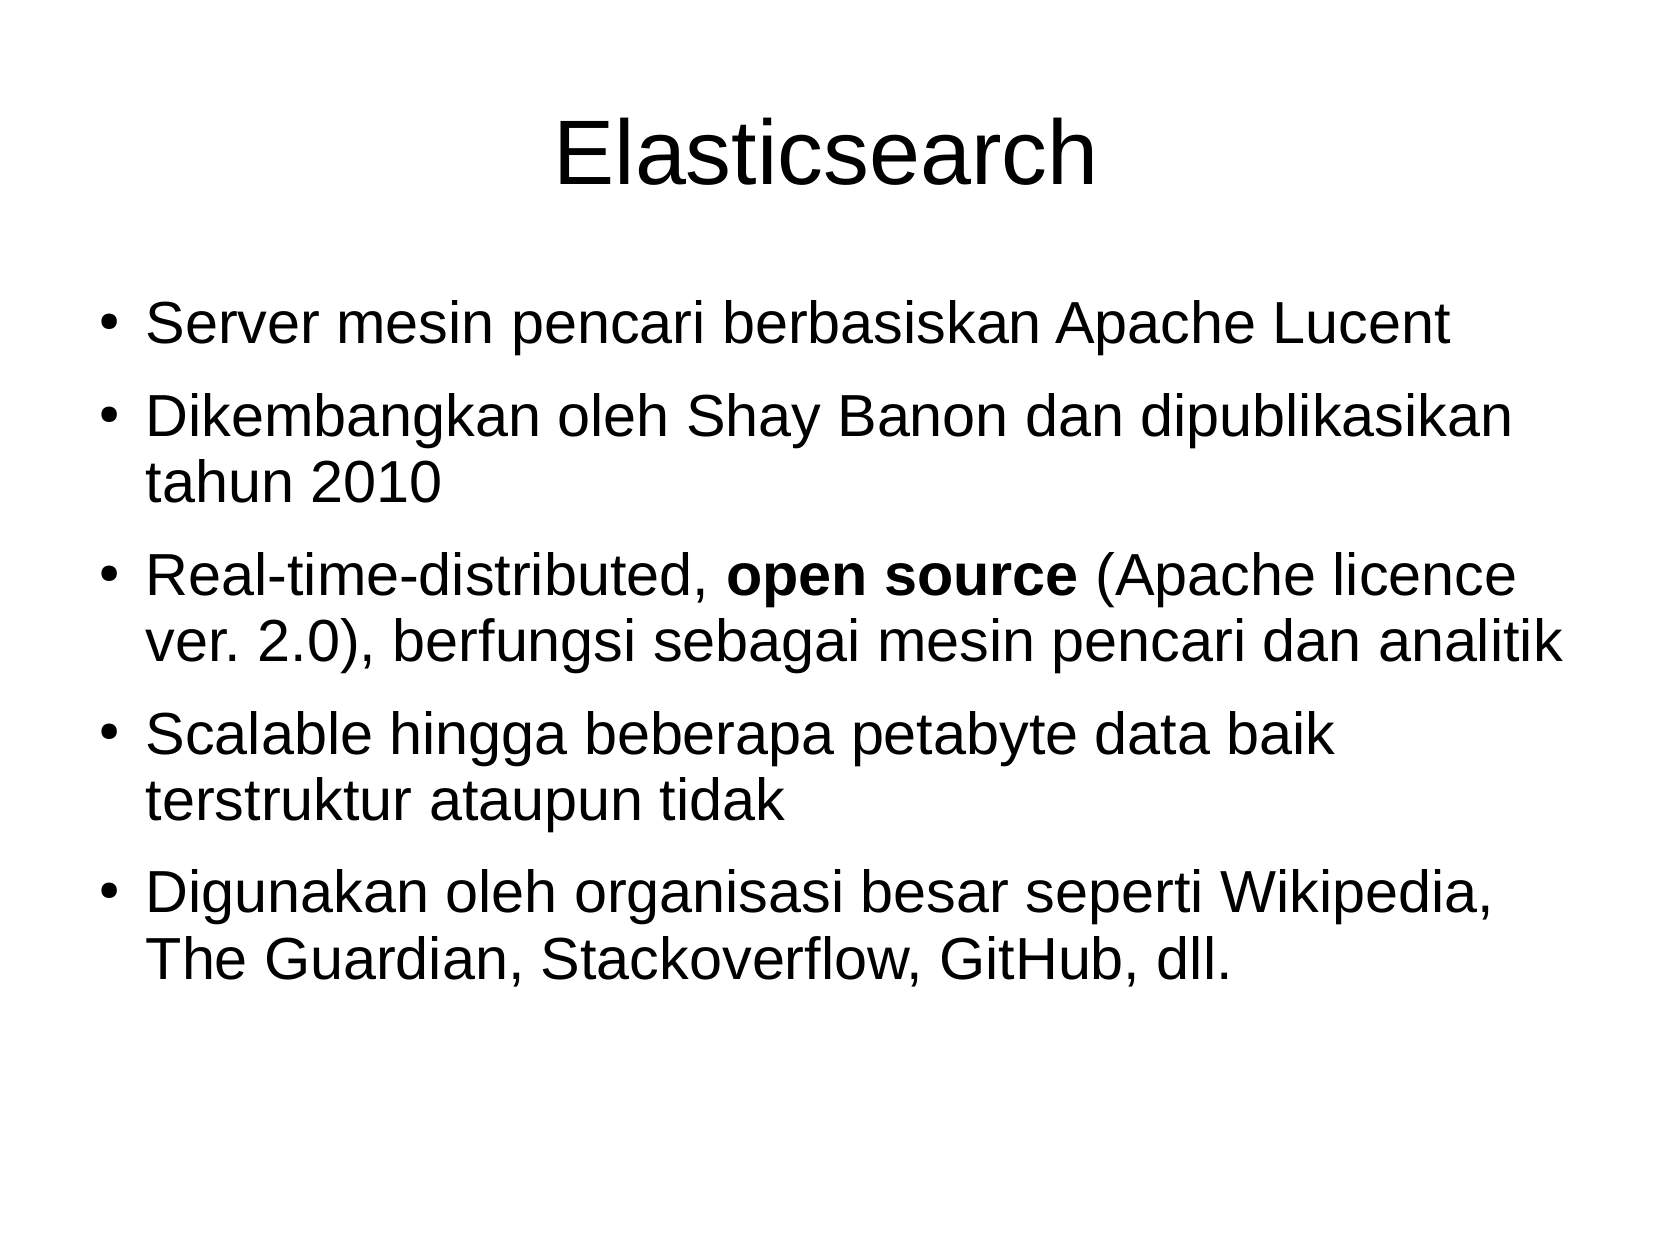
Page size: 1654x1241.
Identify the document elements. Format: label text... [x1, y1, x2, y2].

list Server mesin pencari berbasiskan Apache Lucent Dikembangkan oleh Shay Banon dan dipublikasikan tahun 2010 Real-time-distributed, open source (Apache licence ver. 2.0), berfungsi sebagai mesin pencari dan analitik Scalable hingga beberapa petabyte data baik terstruktur ataupun tidak Digunakan oleh organisasi besar seperti Wikipedia, The Guardian, Stackoverflow, GitHub, dll. [82, 290, 1571, 1010]
title Elasticsearch [82, 49, 1571, 257]
